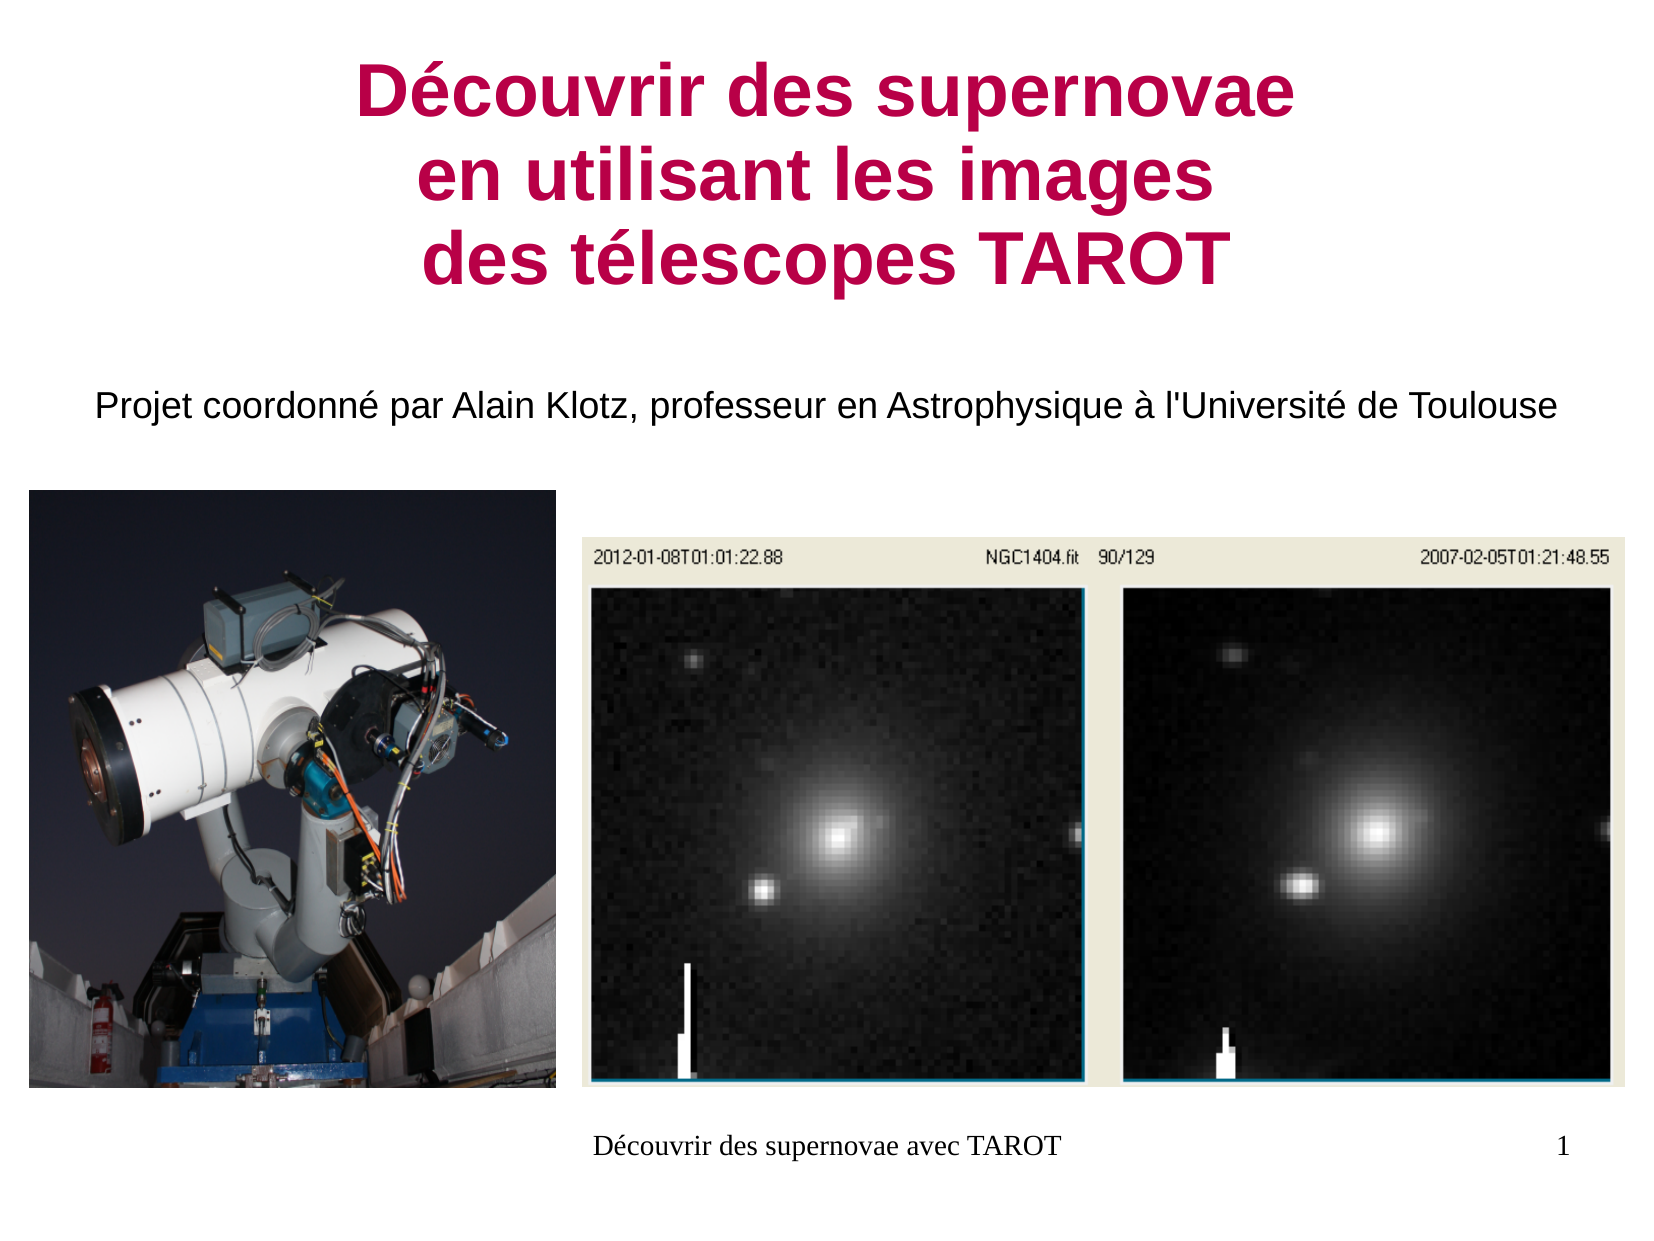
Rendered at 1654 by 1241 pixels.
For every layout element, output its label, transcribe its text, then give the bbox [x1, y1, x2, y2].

picture [582, 537, 1625, 1087]
picture [29, 490, 556, 1088]
text_box Découvrir des supernovae en utilisant les images des télescopes TAROT Projet coordonné par Alain Klotz, professeur en Astrophysique à l'Université de Toulouse [79, 41, 1574, 435]
